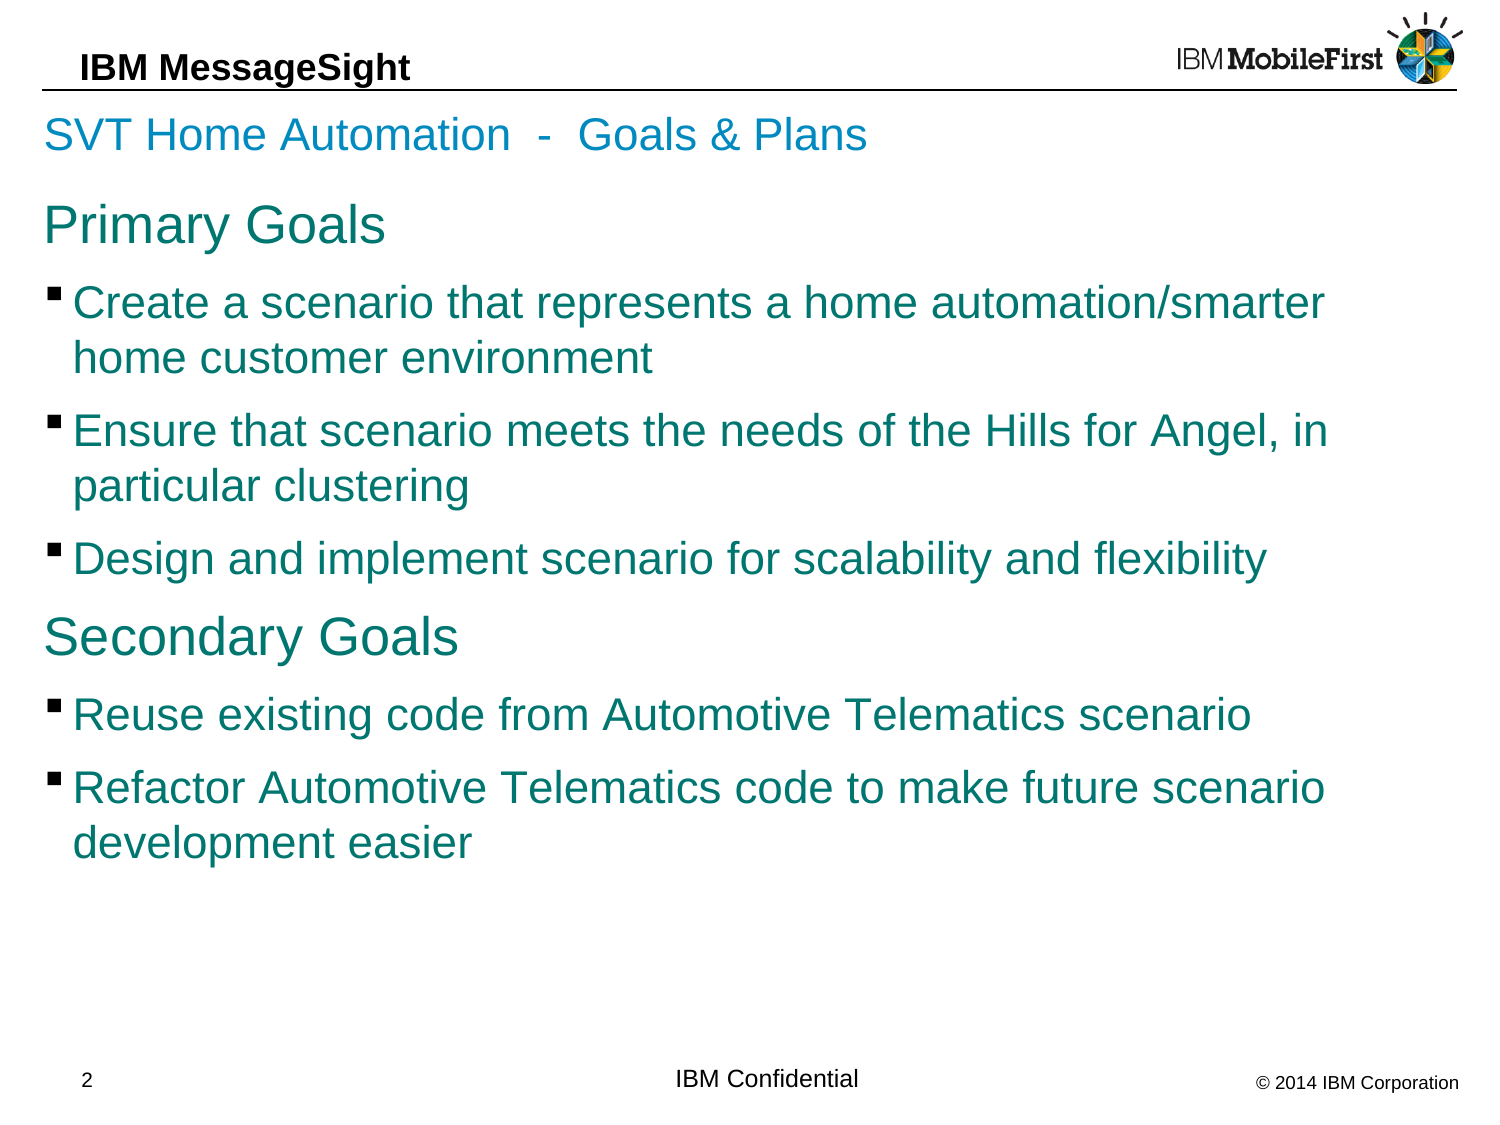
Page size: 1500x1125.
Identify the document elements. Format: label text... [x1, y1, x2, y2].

list Primary Goals Create a scenario that represents a home automation/smarter home customer environment Ensure that scenario meets the needs of the Hills for Angel, in particular clustering Design and implement scenario for scalability and flexibility Secondary Goals Reuse existing code from Automotive Telematics scenario Refactor Automotive Telematics code to make future scenario development easier [43, 186, 1446, 1036]
title SVT Home Automation - Goals & Plans [43, 97, 1446, 186]
picture [1178, 43, 1385, 77]
picture [1387, 12, 1463, 84]
